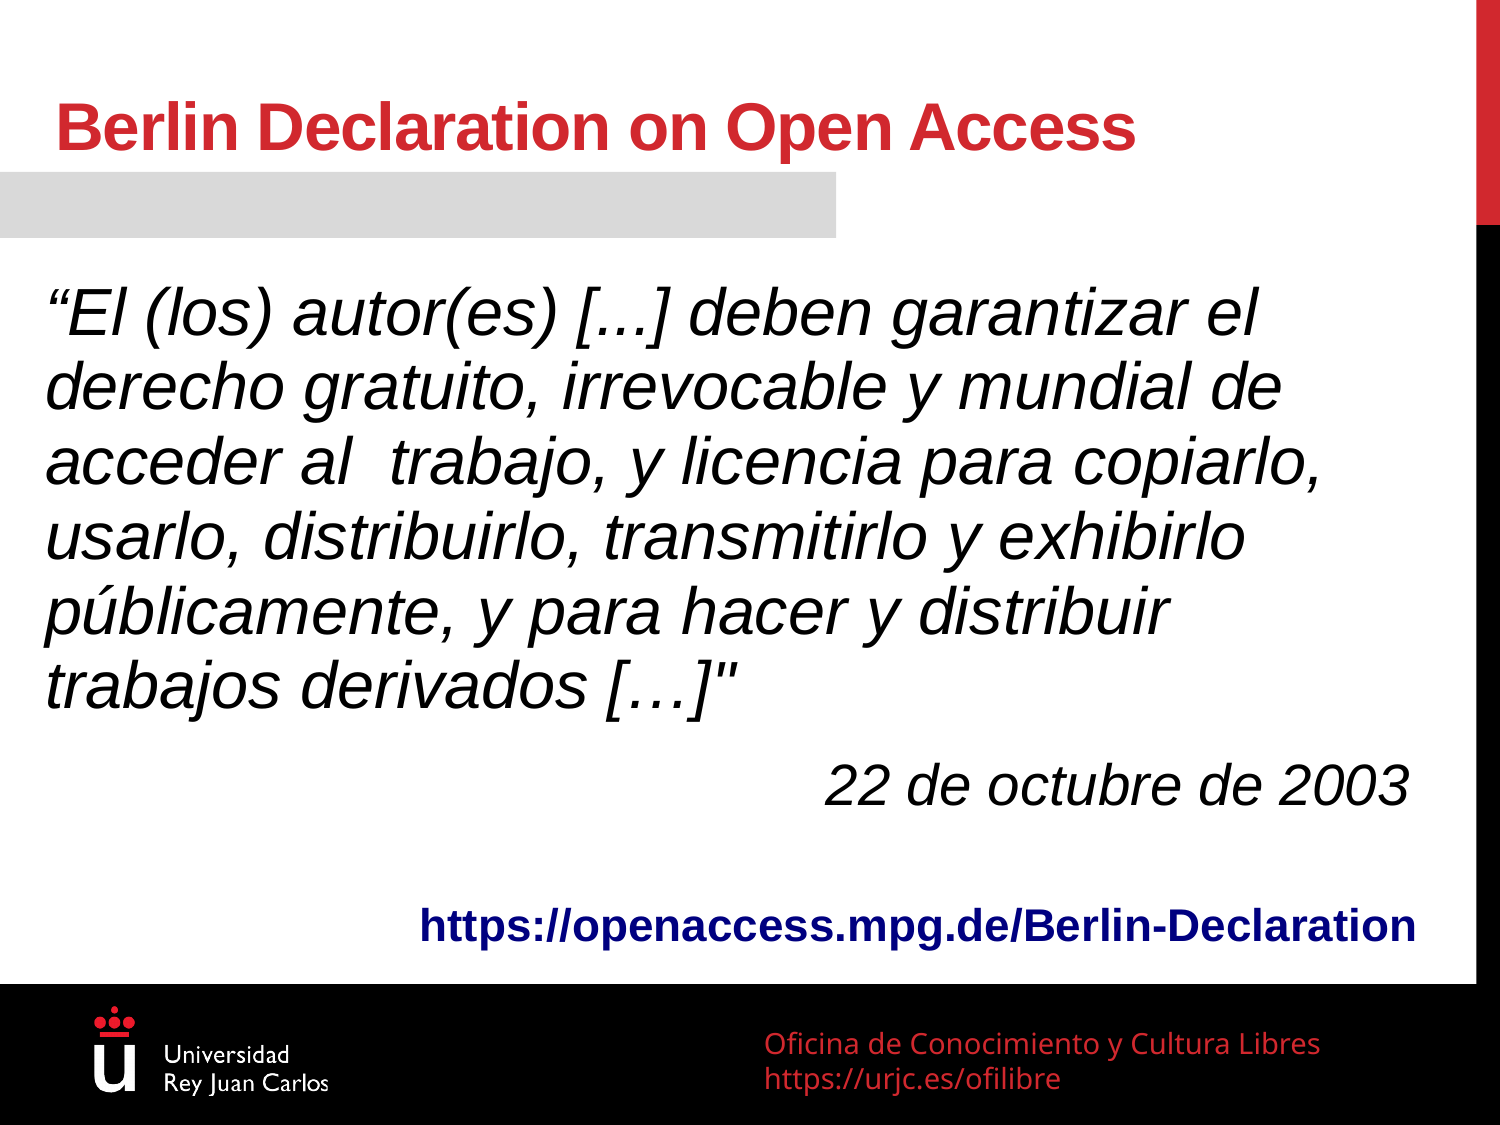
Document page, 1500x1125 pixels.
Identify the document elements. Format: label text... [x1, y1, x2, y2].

text_box “El (los) autor(es) [...] deben garantizar el derecho gratuito, irrevocable y mundial de acceder al trabajo, y licencia para copiarlo, usarlo, distribuirlo, transmitirlo y exhibirlo públicamente, y para hacer y distribuir trabajos derivados […]'' 22 de octubre de 2003 [30, 267, 1426, 826]
text_box Berlin Declaration on Open Access [0, 24, 1326, 172]
text_box Oficina de Conocimiento y Cultura Libres https://urjc.es/ofilibre [748, 1017, 1500, 1125]
picture [94, 1006, 328, 1096]
text_box https://openaccess.mpg.de/Berlin-Declaration [405, 892, 1441, 961]
title [75, 172, 1026, 250]
text_box [0, 171, 837, 238]
text_box [0, 984, 1500, 1125]
